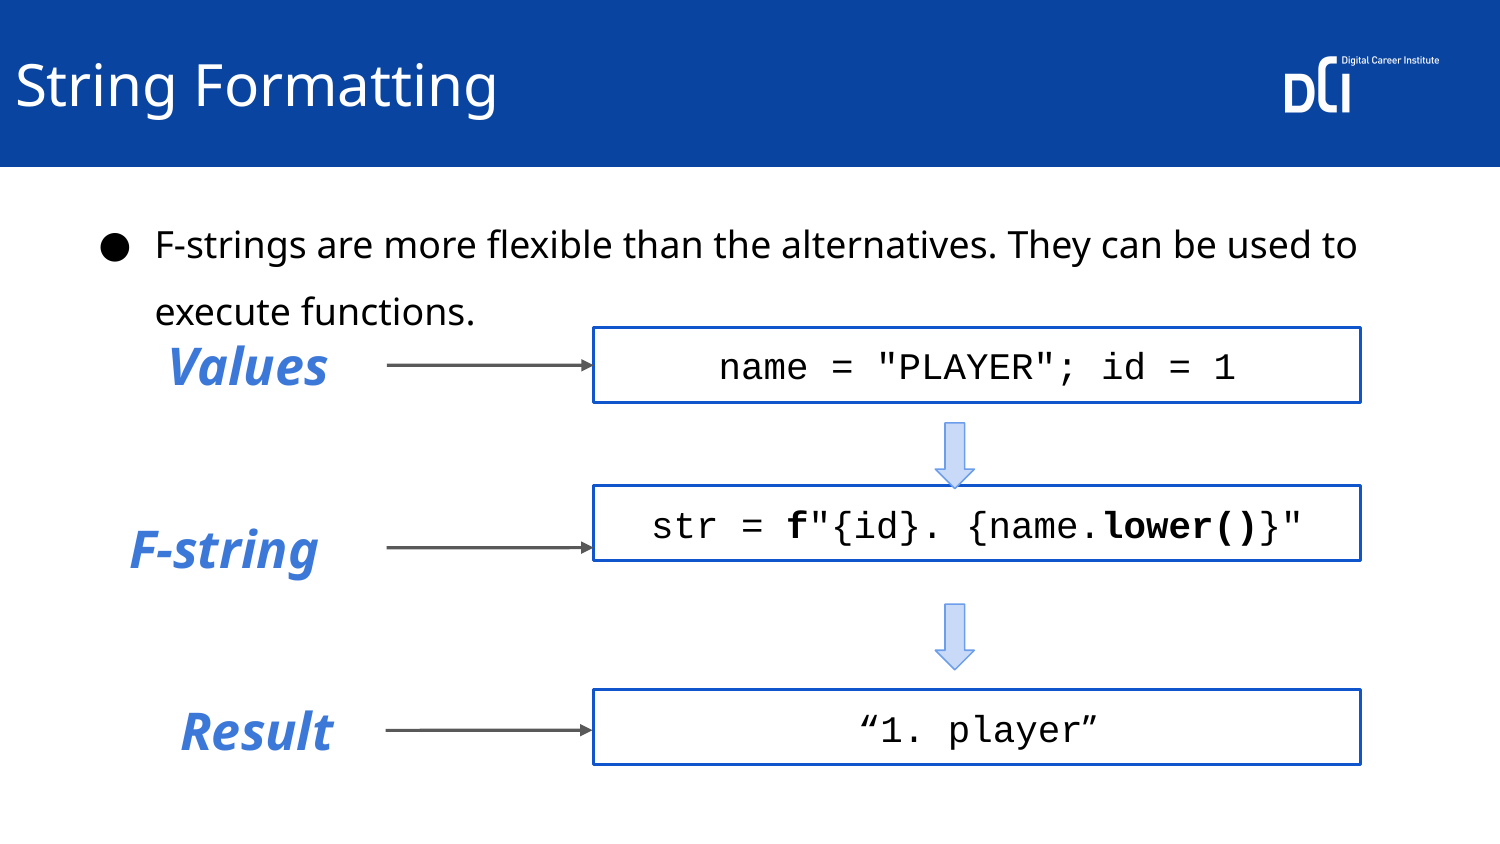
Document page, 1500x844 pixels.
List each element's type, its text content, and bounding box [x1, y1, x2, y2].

text_box F-strings are more flexible than the alternatives. They can be used to execute functions. [64, 183, 1436, 349]
text_box Result [165, 683, 375, 776]
text_box str = f"{id}. {name.lower()}" [593, 485, 1361, 561]
text_box name = "PLAYER"; id = 1 [593, 327, 1361, 403]
text_box “1. player” [593, 689, 1361, 765]
text_box Values [152, 318, 387, 412]
title String Formatting [0, 0, 1500, 167]
text_box [935, 604, 975, 670]
text_box F-string [114, 500, 387, 594]
picture [1275, 44, 1445, 123]
text_box [935, 422, 975, 489]
